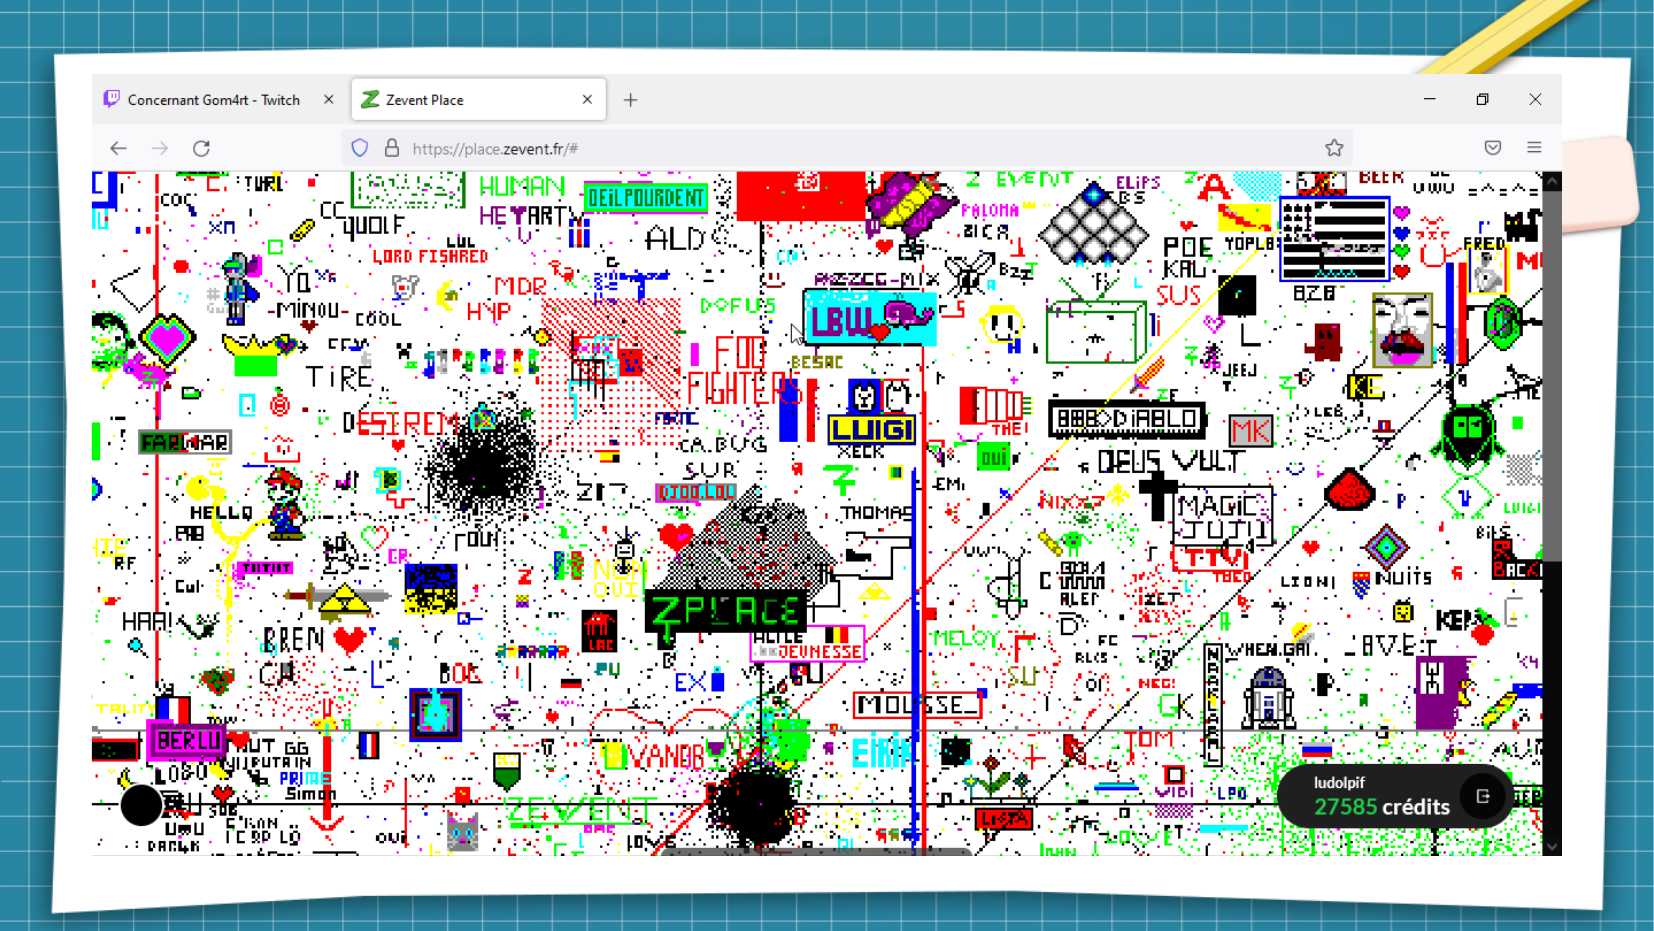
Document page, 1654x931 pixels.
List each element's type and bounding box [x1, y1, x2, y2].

picture [91, 74, 1562, 856]
